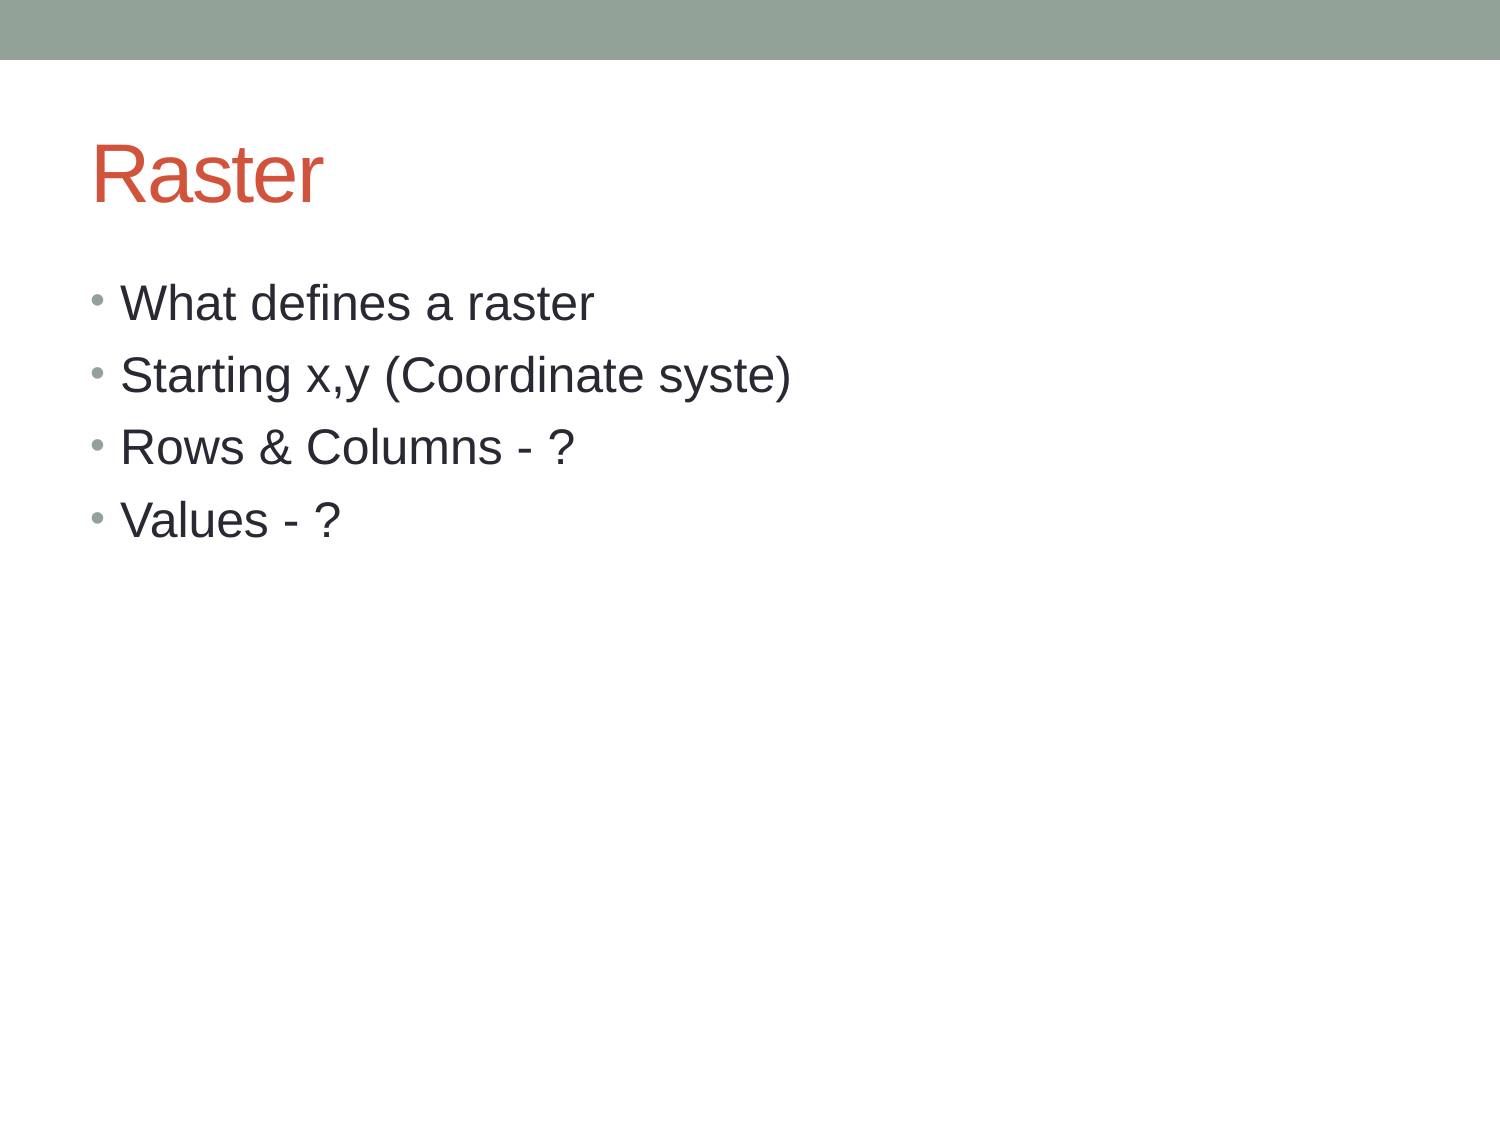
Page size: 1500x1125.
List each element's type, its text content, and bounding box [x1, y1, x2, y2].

title Raster [75, 87, 1426, 251]
list What defines a raster Starting x,y (Coordinate syste) Rows & Columns - ? Values - ? [75, 262, 1426, 1063]
